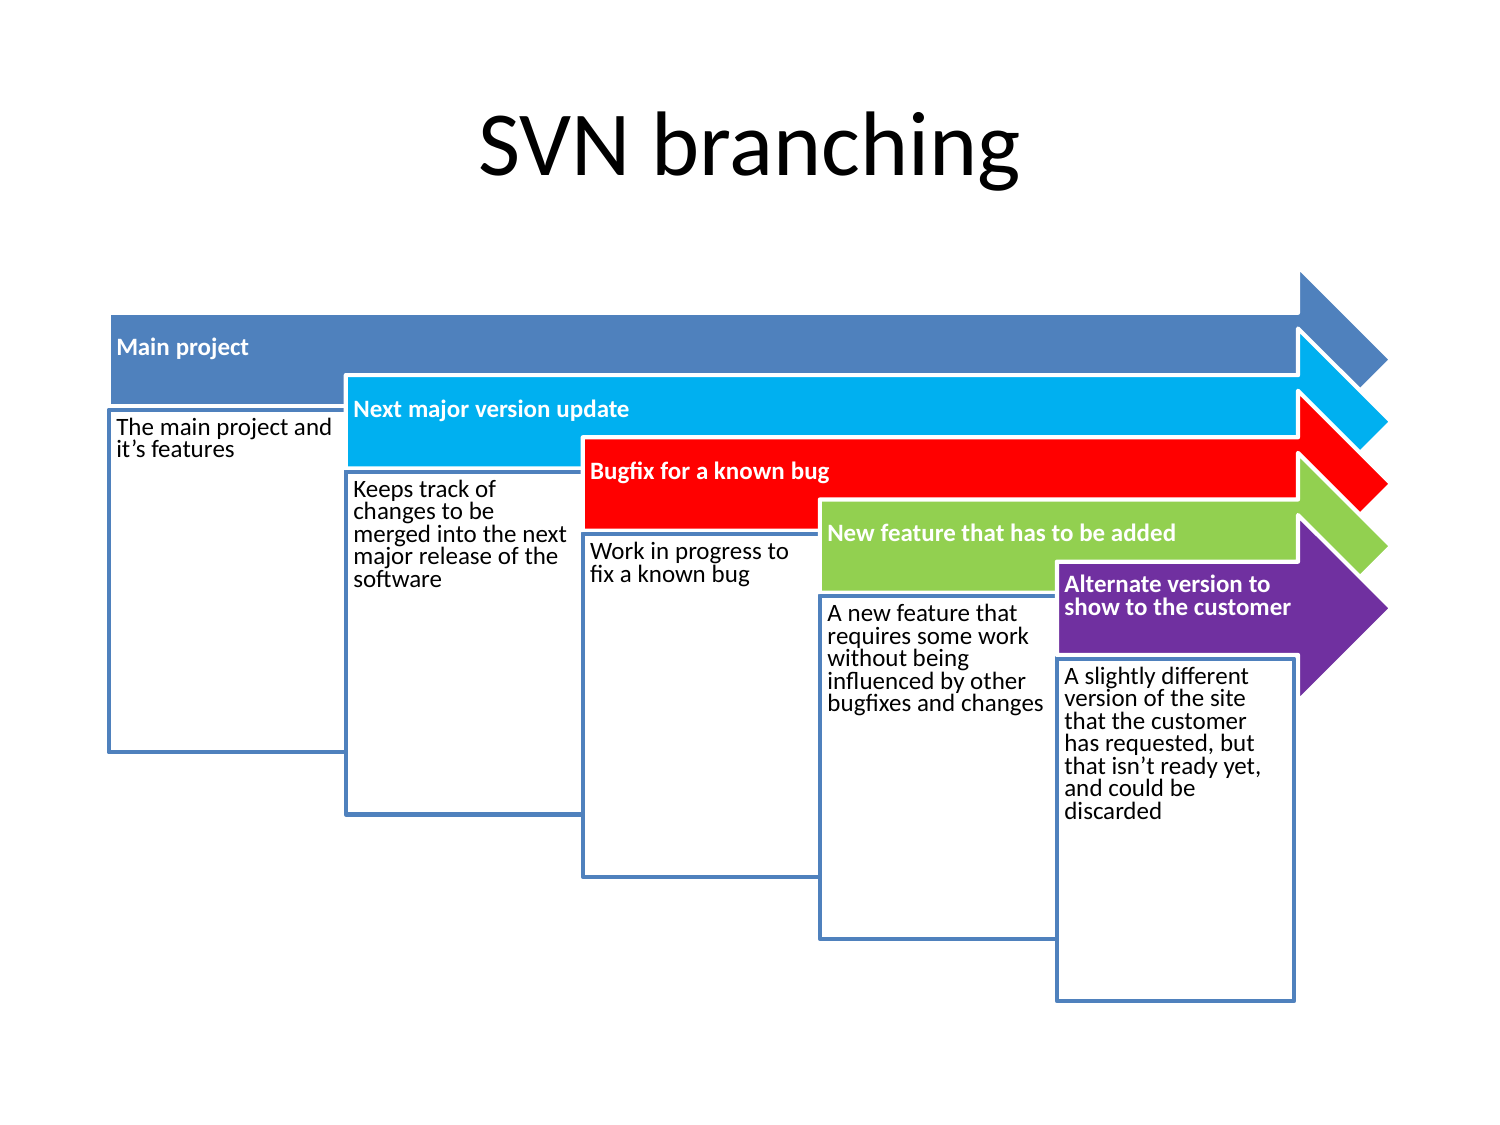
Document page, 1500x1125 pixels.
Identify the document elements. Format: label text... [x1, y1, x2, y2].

text_box A slightly different version of the site that the customer has requested, but that isn’t ready yet, and could be discarded [1056, 658, 1295, 1002]
text_box Bugfix for a known bug [582, 390, 1392, 531]
text_box Work in progress to fix a known bug [582, 534, 820, 877]
text_box Next major version update [345, 328, 1392, 469]
text_box Keeps track of changes to be merged into the next major release of the software [345, 472, 583, 815]
text_box Alternate version to show to the customer [1056, 515, 1392, 702]
title SVN branching [75, 45, 1426, 233]
text_box New feature that has to be added [819, 452, 1392, 593]
text_box Main project [108, 266, 1392, 407]
text_box A new feature that requires some work without being influenced by other bugfixes and changes [819, 596, 1058, 939]
text_box The main project and it’s features [108, 409, 346, 753]
